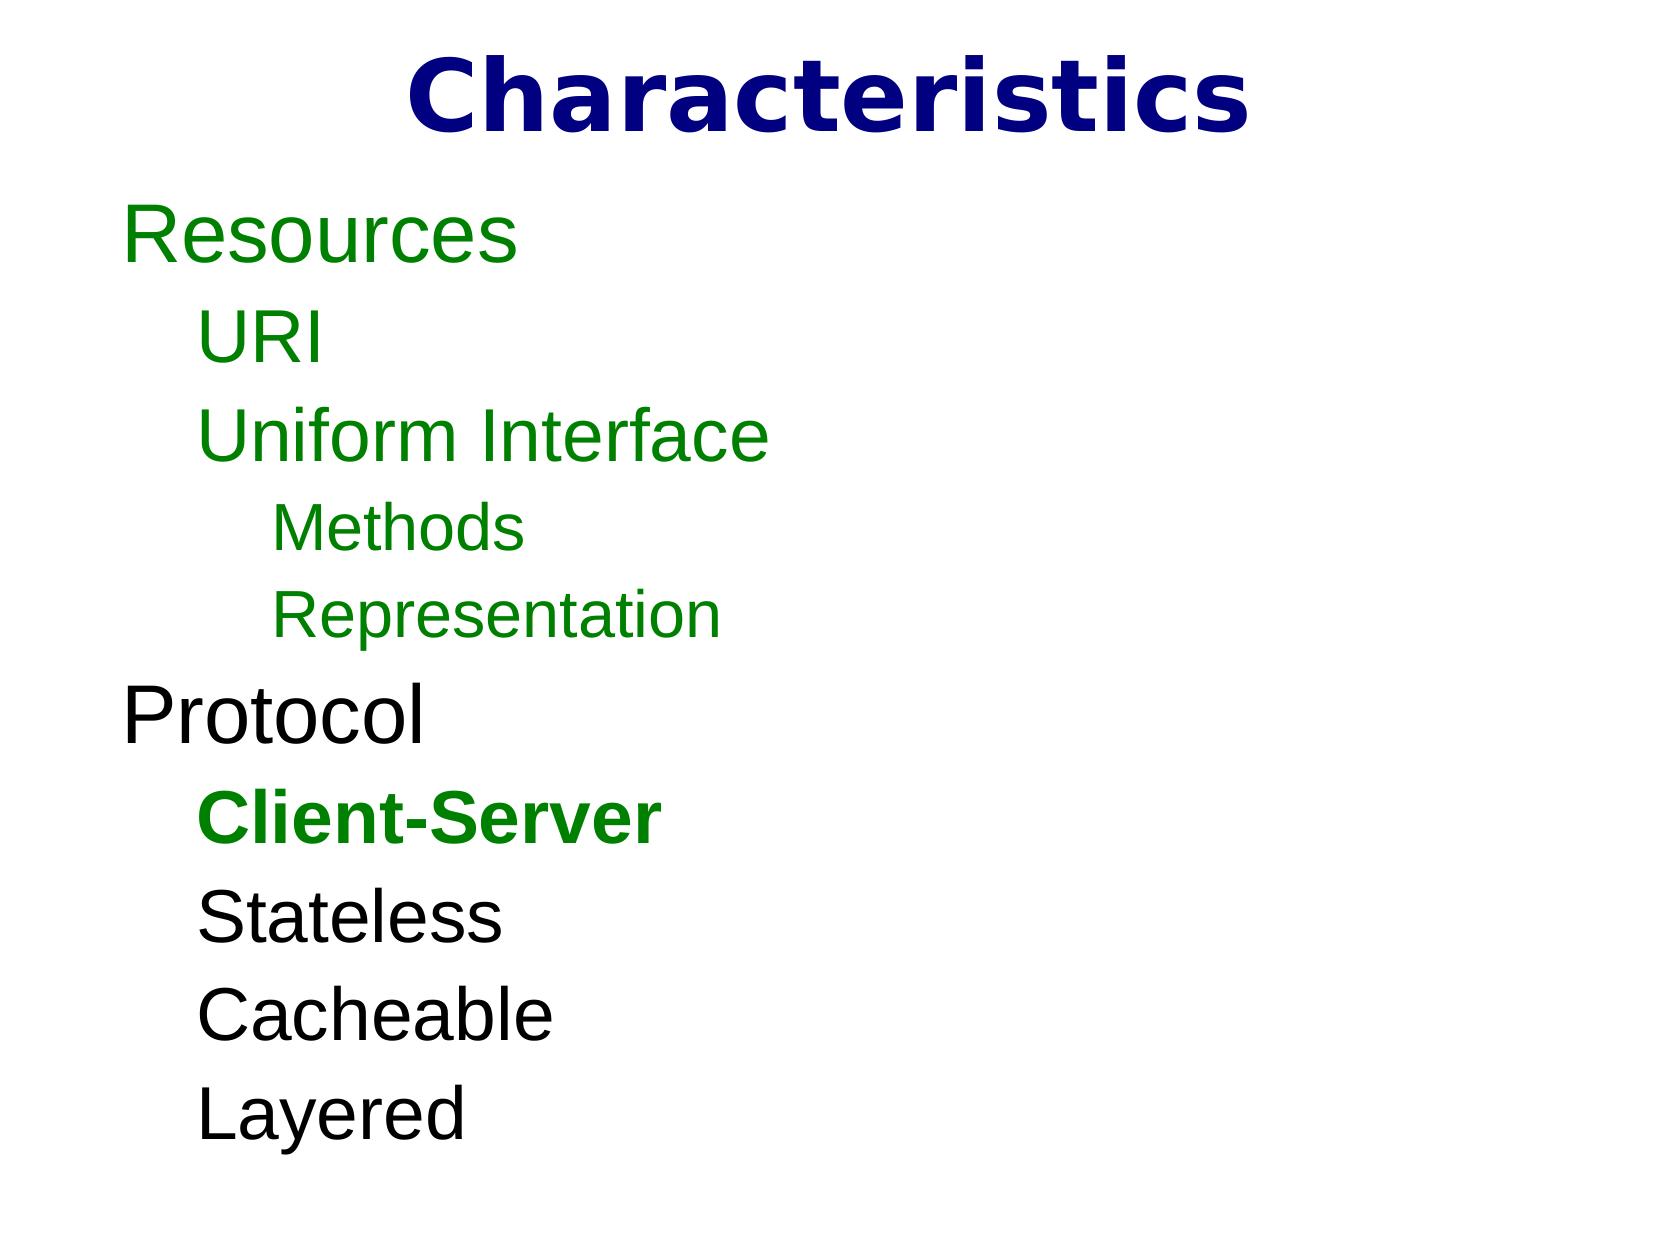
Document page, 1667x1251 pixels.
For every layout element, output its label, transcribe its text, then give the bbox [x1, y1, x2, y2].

title Characteristics [120, 0, 1538, 194]
list Resources URI Uniform Interface Methods Representation Protocol Client-Server Stateless Cacheable Layered [121, 187, 1538, 1201]
